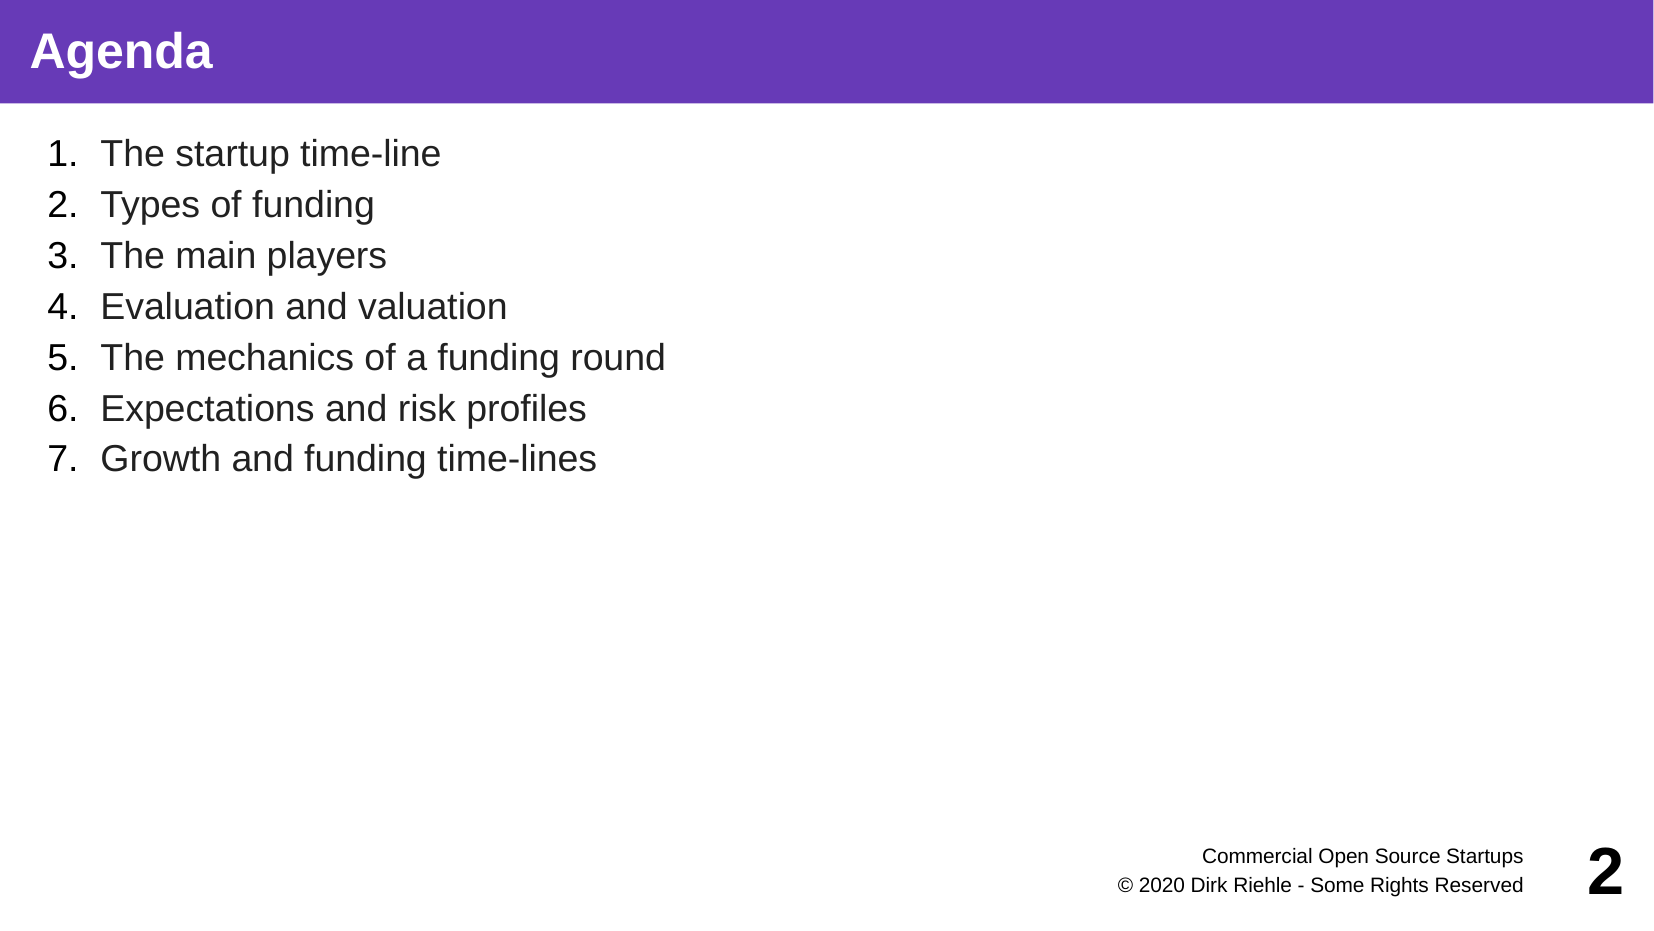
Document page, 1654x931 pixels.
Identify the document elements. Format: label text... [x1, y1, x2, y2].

title Agenda [0, 0, 1654, 104]
list The startup time-line Types of funding The main players Evaluation and valuation The mechanics of a funding round Expectations and risk profiles Growth and funding time-lines [29, 132, 1625, 813]
